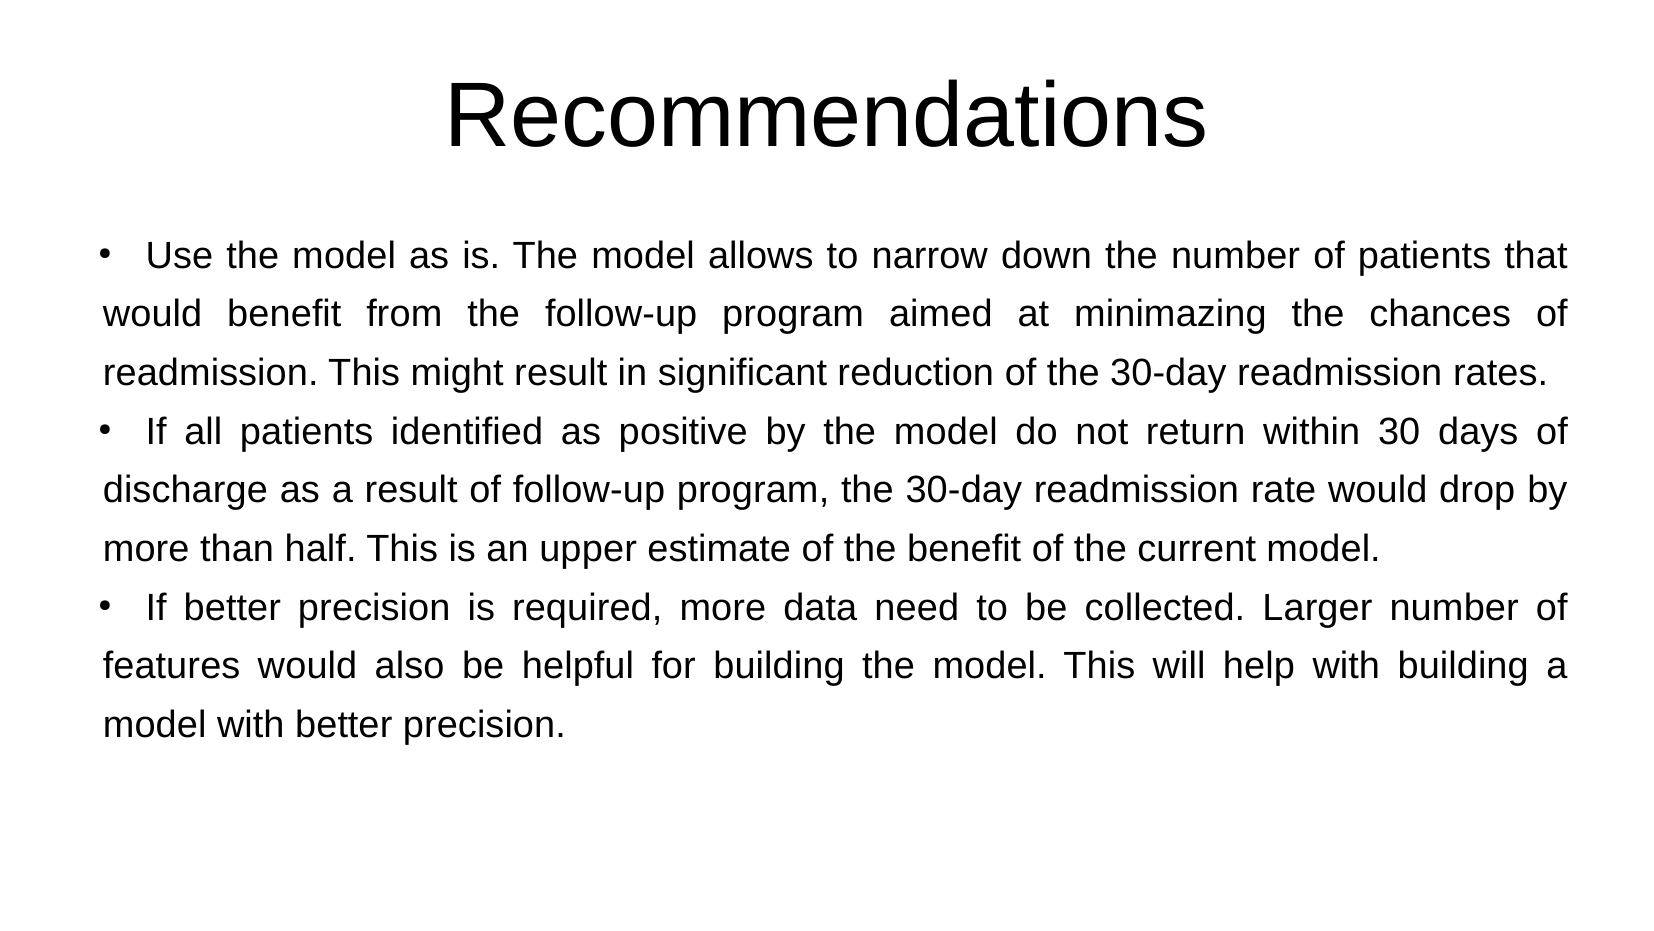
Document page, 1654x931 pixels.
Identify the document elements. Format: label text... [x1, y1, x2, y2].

list Use the model as is. The model allows to narrow down the number of patients that would benefit from the follow-up program aimed at minimazing the chances of readmission. This might result in significant reduction of the 30-day readmission rates. If all patients identified as positive by the model do not return within 30 days of discharge as a result of follow-up program, the 30-day readmission rate would drop by more than half. This is an upper estimate of the benefit of the current model. If better precision is required, more data need to be collected. Larger number of features would also be helpful for building the model. This will help with building a model with better precision. [82, 217, 1571, 758]
title Recommendations [82, 37, 1571, 193]
